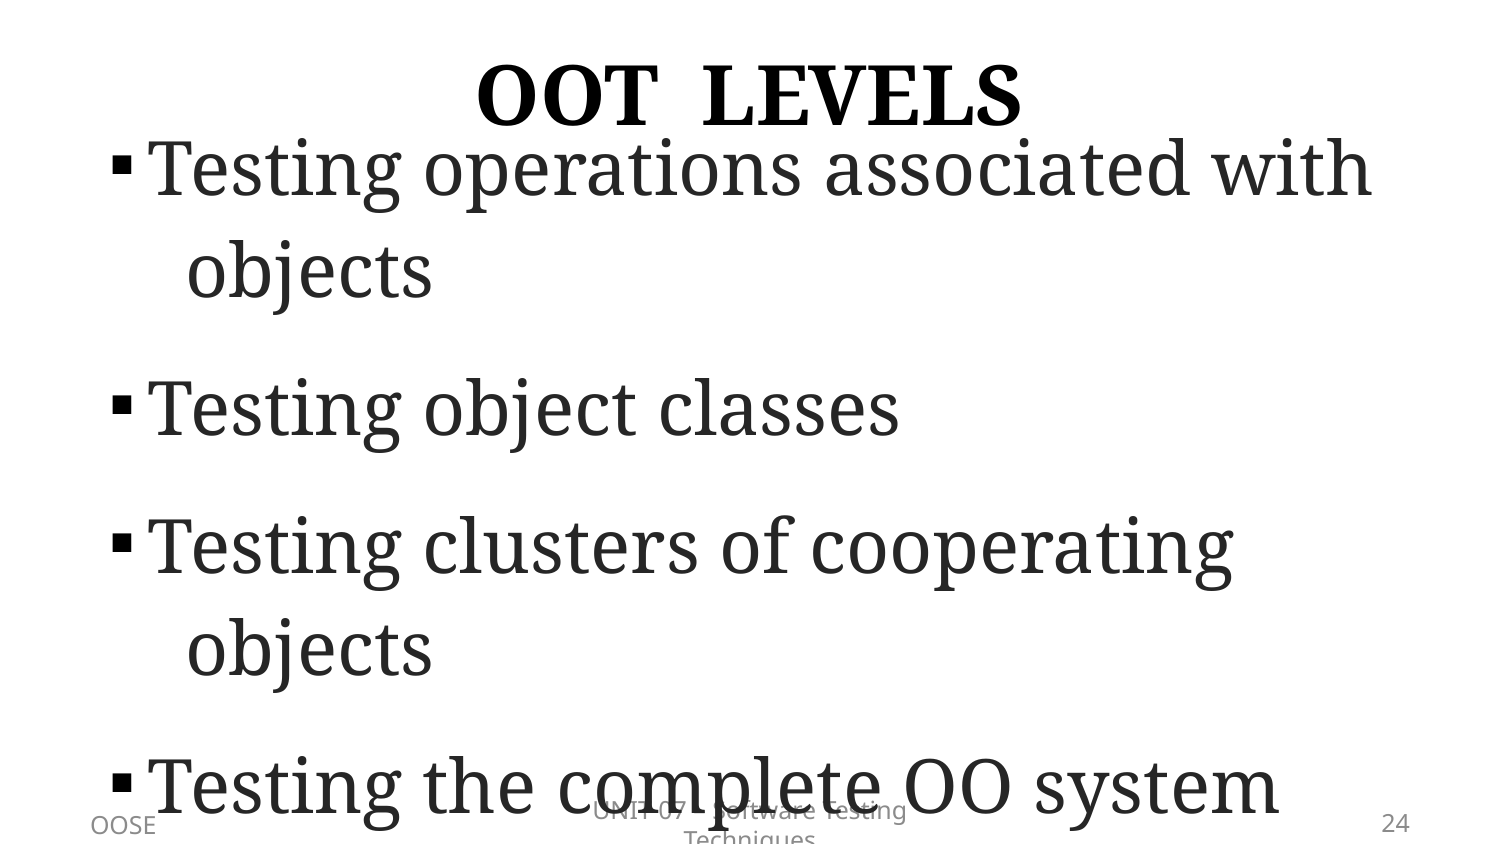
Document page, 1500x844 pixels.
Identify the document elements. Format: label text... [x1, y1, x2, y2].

subtitle Testing operations associated with objects Testing object classes Testing clusters of cooperating objects Testing the complete OO system [75, 196, 1425, 754]
title OOT LEVELS [75, 23, 1425, 164]
